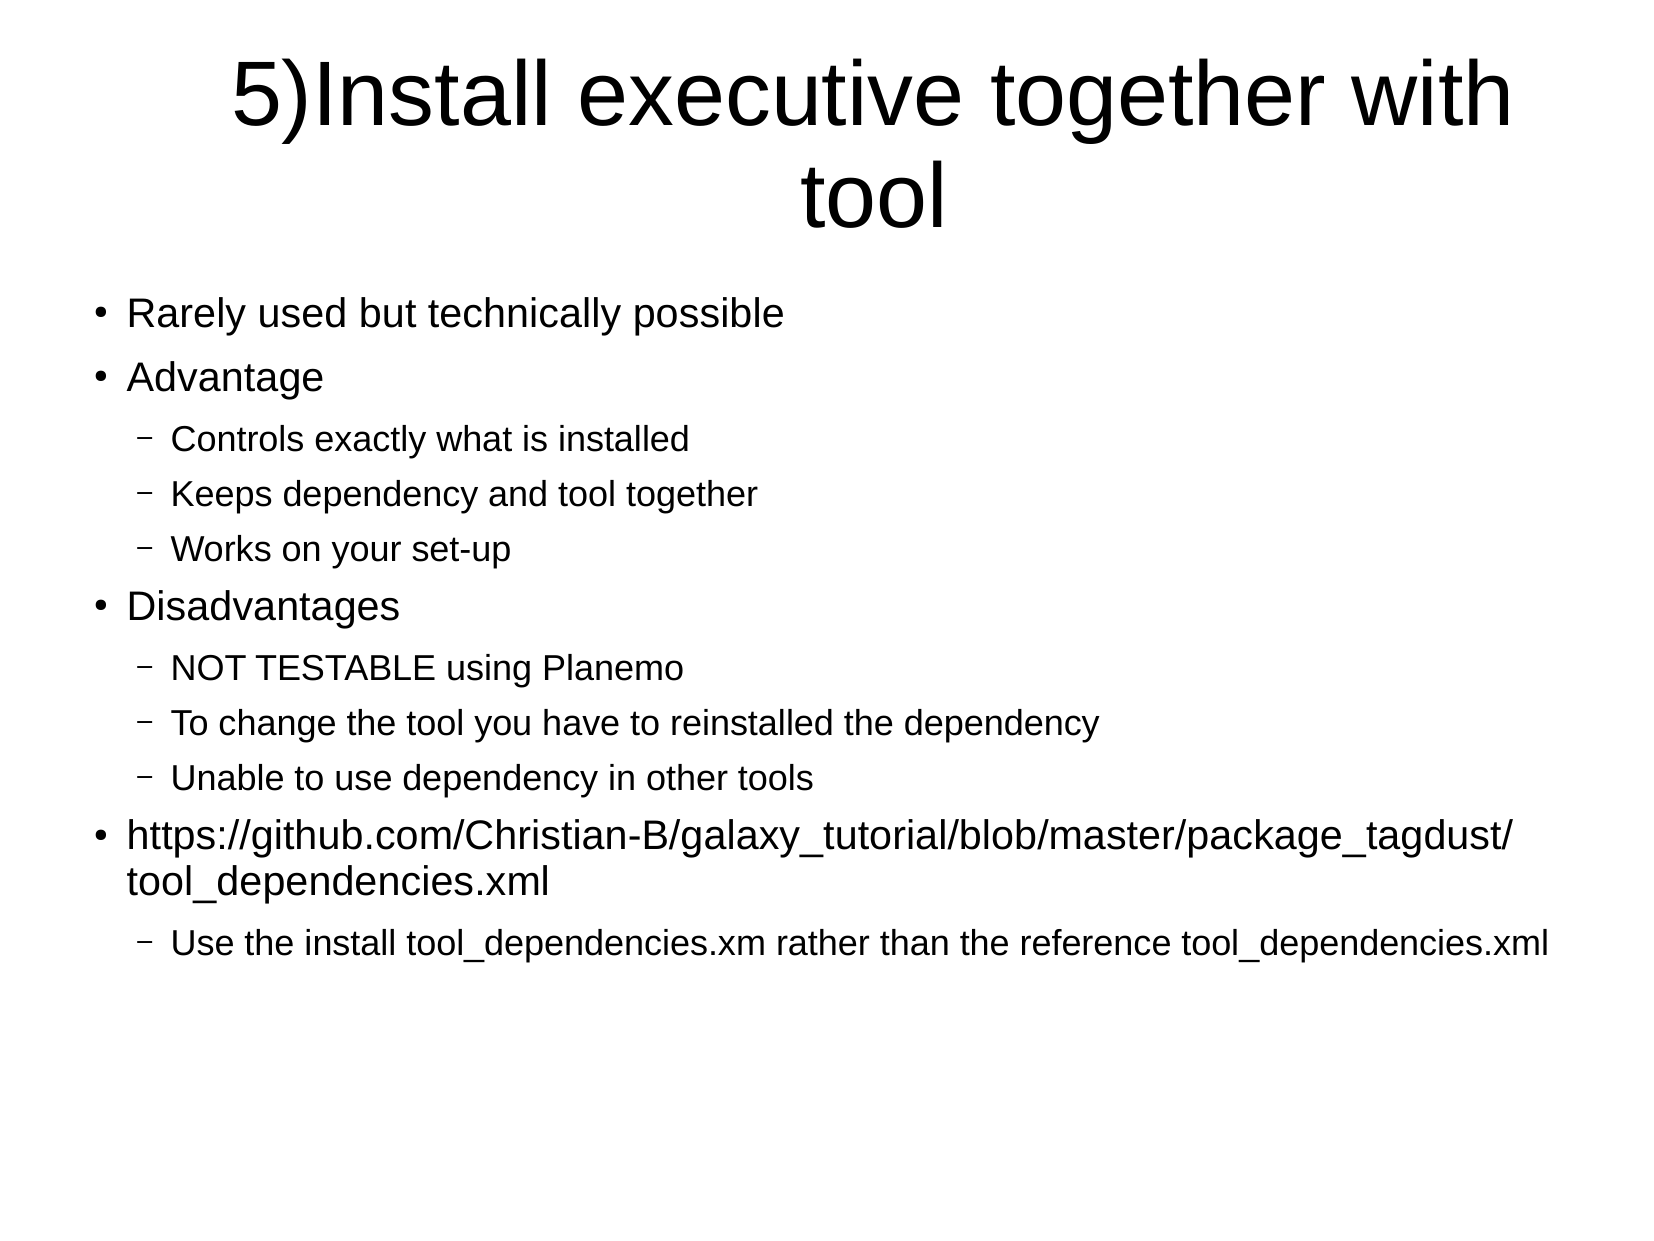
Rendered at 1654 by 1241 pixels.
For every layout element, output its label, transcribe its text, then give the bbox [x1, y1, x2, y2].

title 5)Install executive together with tool [94, 40, 1583, 249]
list Rarely used but technically possible Advantage Controls exactly what is installed Keeps dependency and tool together Works on your set-up Disadvantages NOT TESTABLE using Planemo To change the tool you have to reinstalled the dependency Unable to use dependency in other tools https://github.com/Christian-B/galaxy_tutorial/blob/master/package_tagdust/tool_dependencies.xml Use the install tool_dependencies.xm rather than the reference tool_dependencies.xml [82, 290, 1571, 1010]
